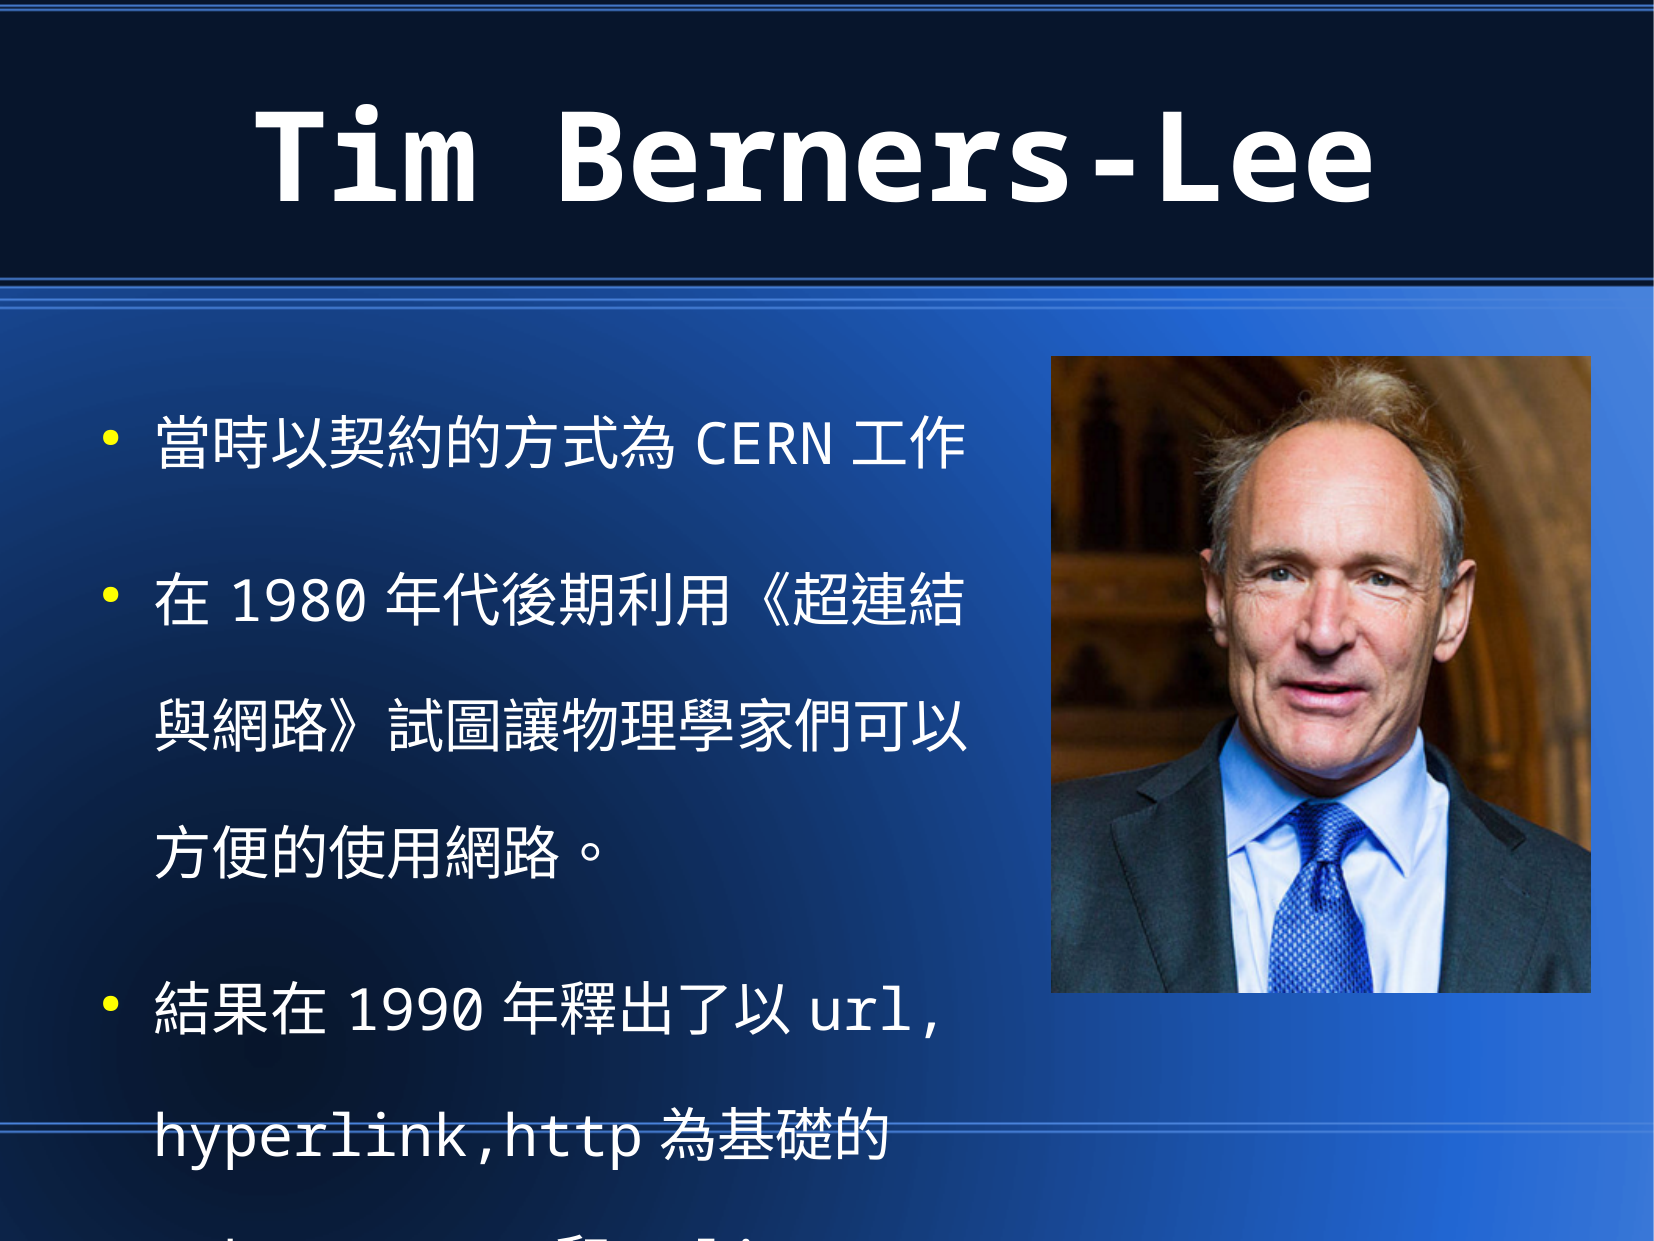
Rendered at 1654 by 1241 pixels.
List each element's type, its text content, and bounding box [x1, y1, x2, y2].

title Tim Berners-Lee [82, 49, 1548, 257]
picture [0, 0, 1654, 1241]
list 當時以契約的方式為CERN工作 在1980年代後期利用《超連結與網路》試圖讓物理學家們可以方便的使用網路。 結果在1990年釋出了以url, hyperlink,http為基礎的web server 和 client (瀏覽器). [82, 355, 993, 1241]
